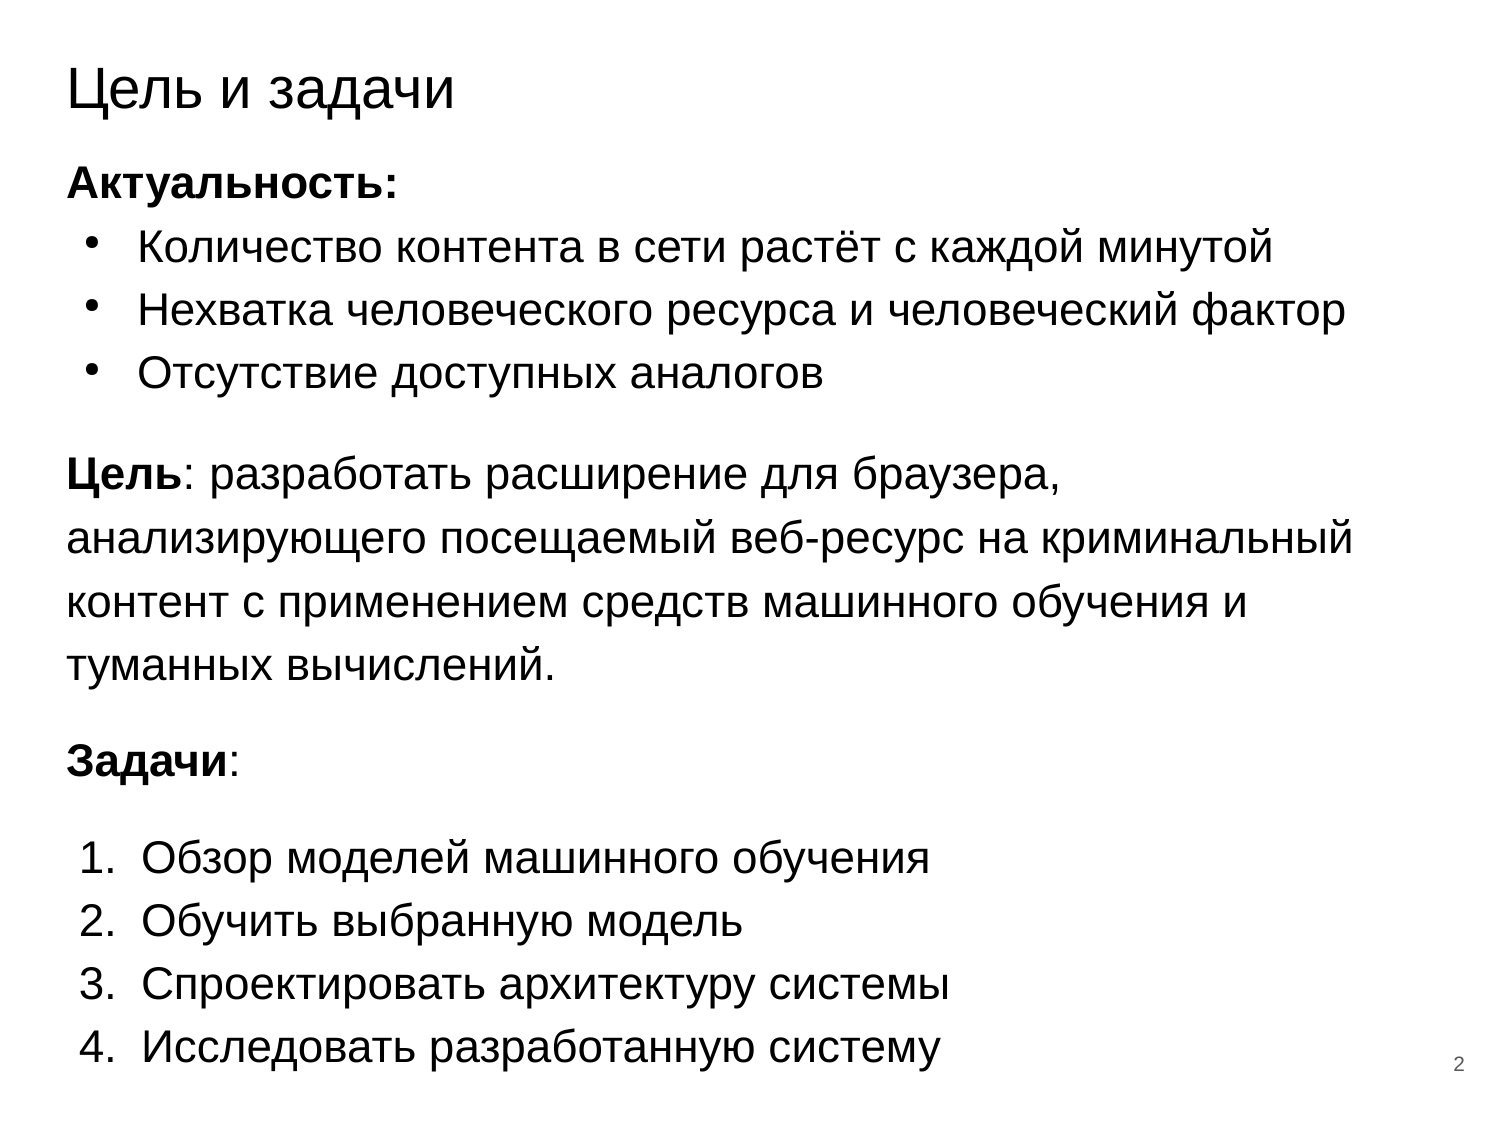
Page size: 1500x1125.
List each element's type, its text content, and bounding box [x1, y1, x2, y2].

slide_number <номер> [1389, 1019, 1480, 1106]
list Актуальность: Количество контента в сети растёт с каждой минутой Нехватка человеческого ресурса и человеческий фактор Отсутствие доступных аналогов Цель: разработать расширение для браузера, анализирующего посещаемый веб-ресурс на криминальный контент с применением средств машинного обучения и туманных вычислений. Задачи: Обзор моделей машинного обучения Обучить выбранную модель Спроектировать архитектуру системы Исследовать разработанную систему [51, 129, 1449, 1075]
title Цель и задачи [51, 35, 1449, 129]
